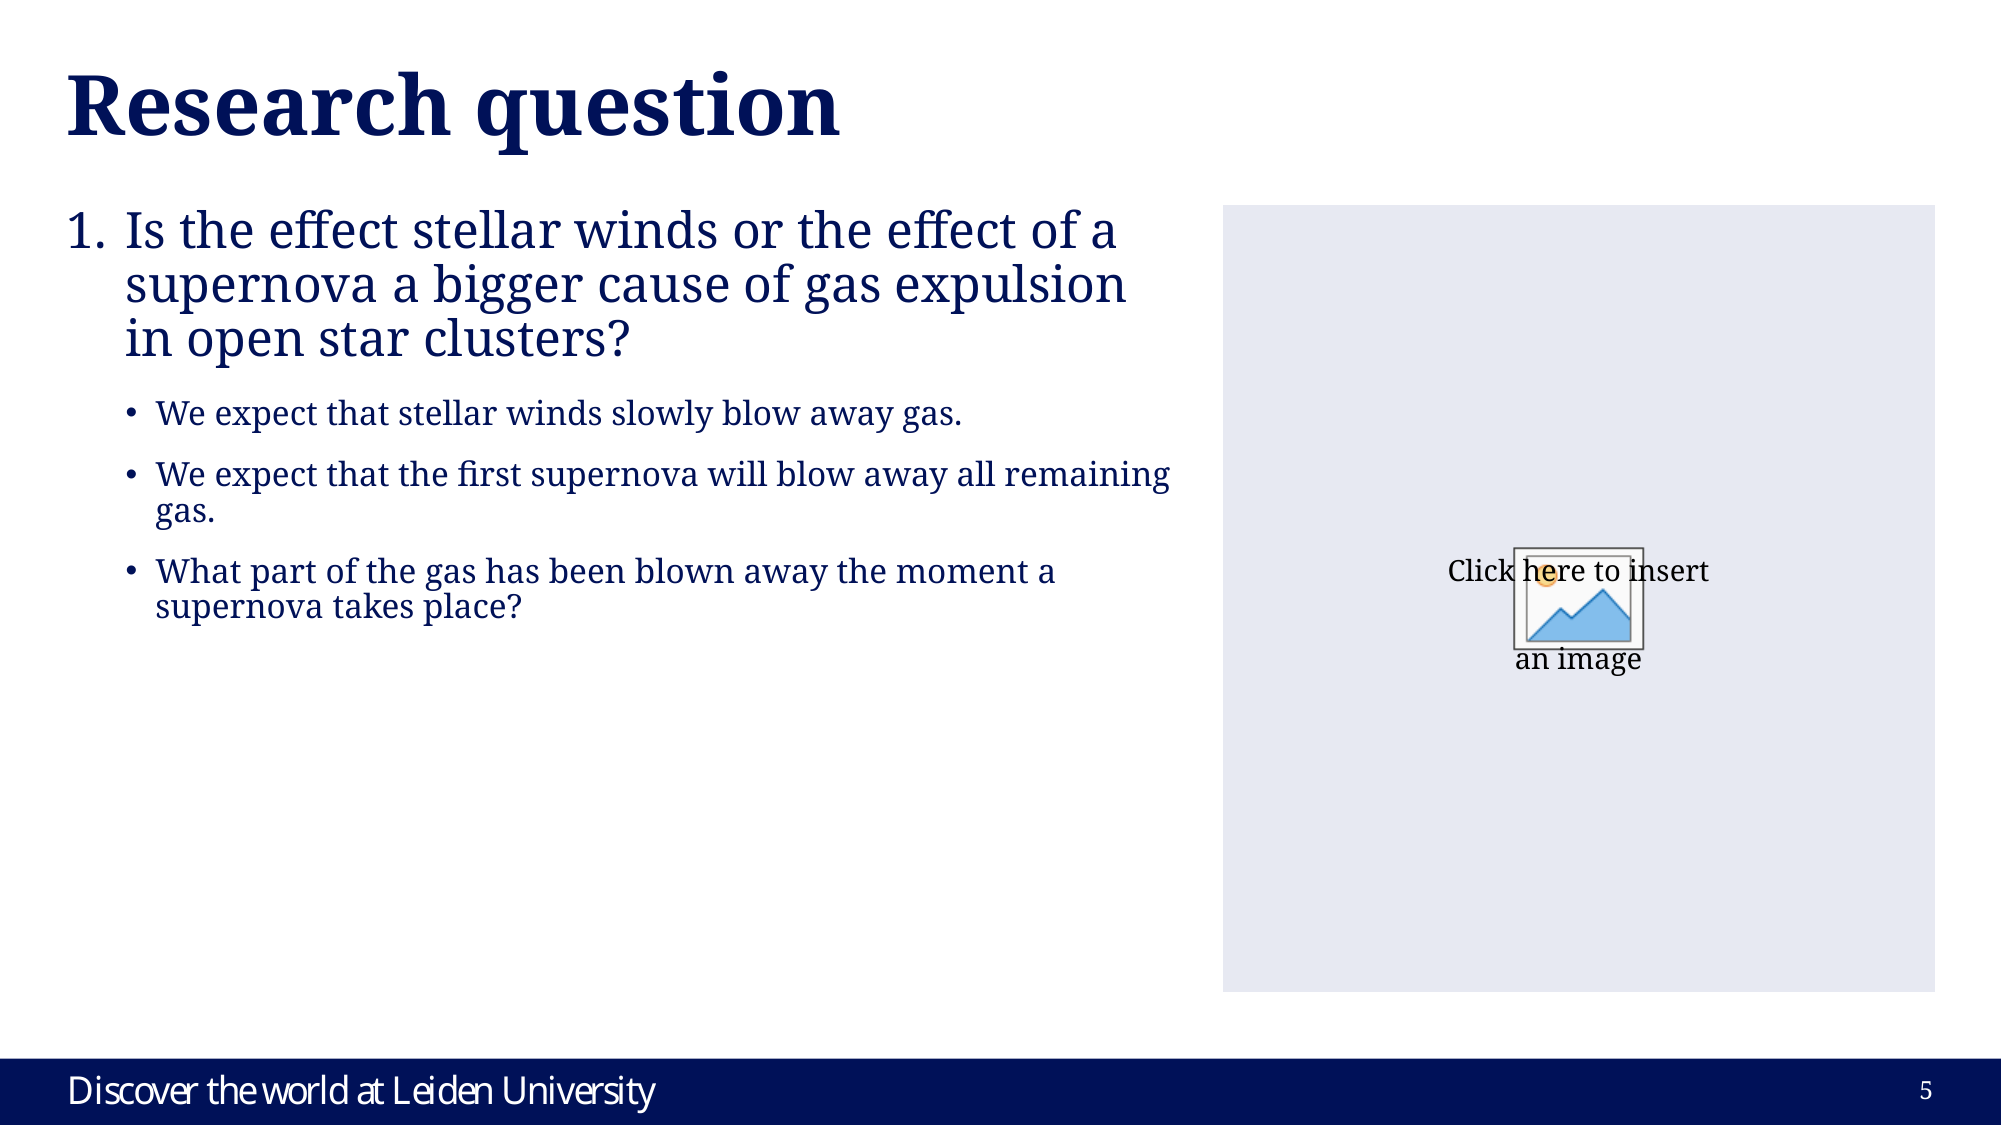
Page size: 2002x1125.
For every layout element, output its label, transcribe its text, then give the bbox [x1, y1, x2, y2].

title Research question [66, 66, 1935, 138]
picture [1222, 205, 1935, 993]
slide_number <number> [1498, 1061, 1949, 1122]
list Is the effect stellar winds or the effect of a supernova a bigger cause of gas expulsion in open star clusters? We expect that stellar winds slowly blow away gas. We expect that the first supernova will blow away all remaining gas. What part of the gas has been blown away the moment a supernova takes place? [66, 205, 1190, 993]
